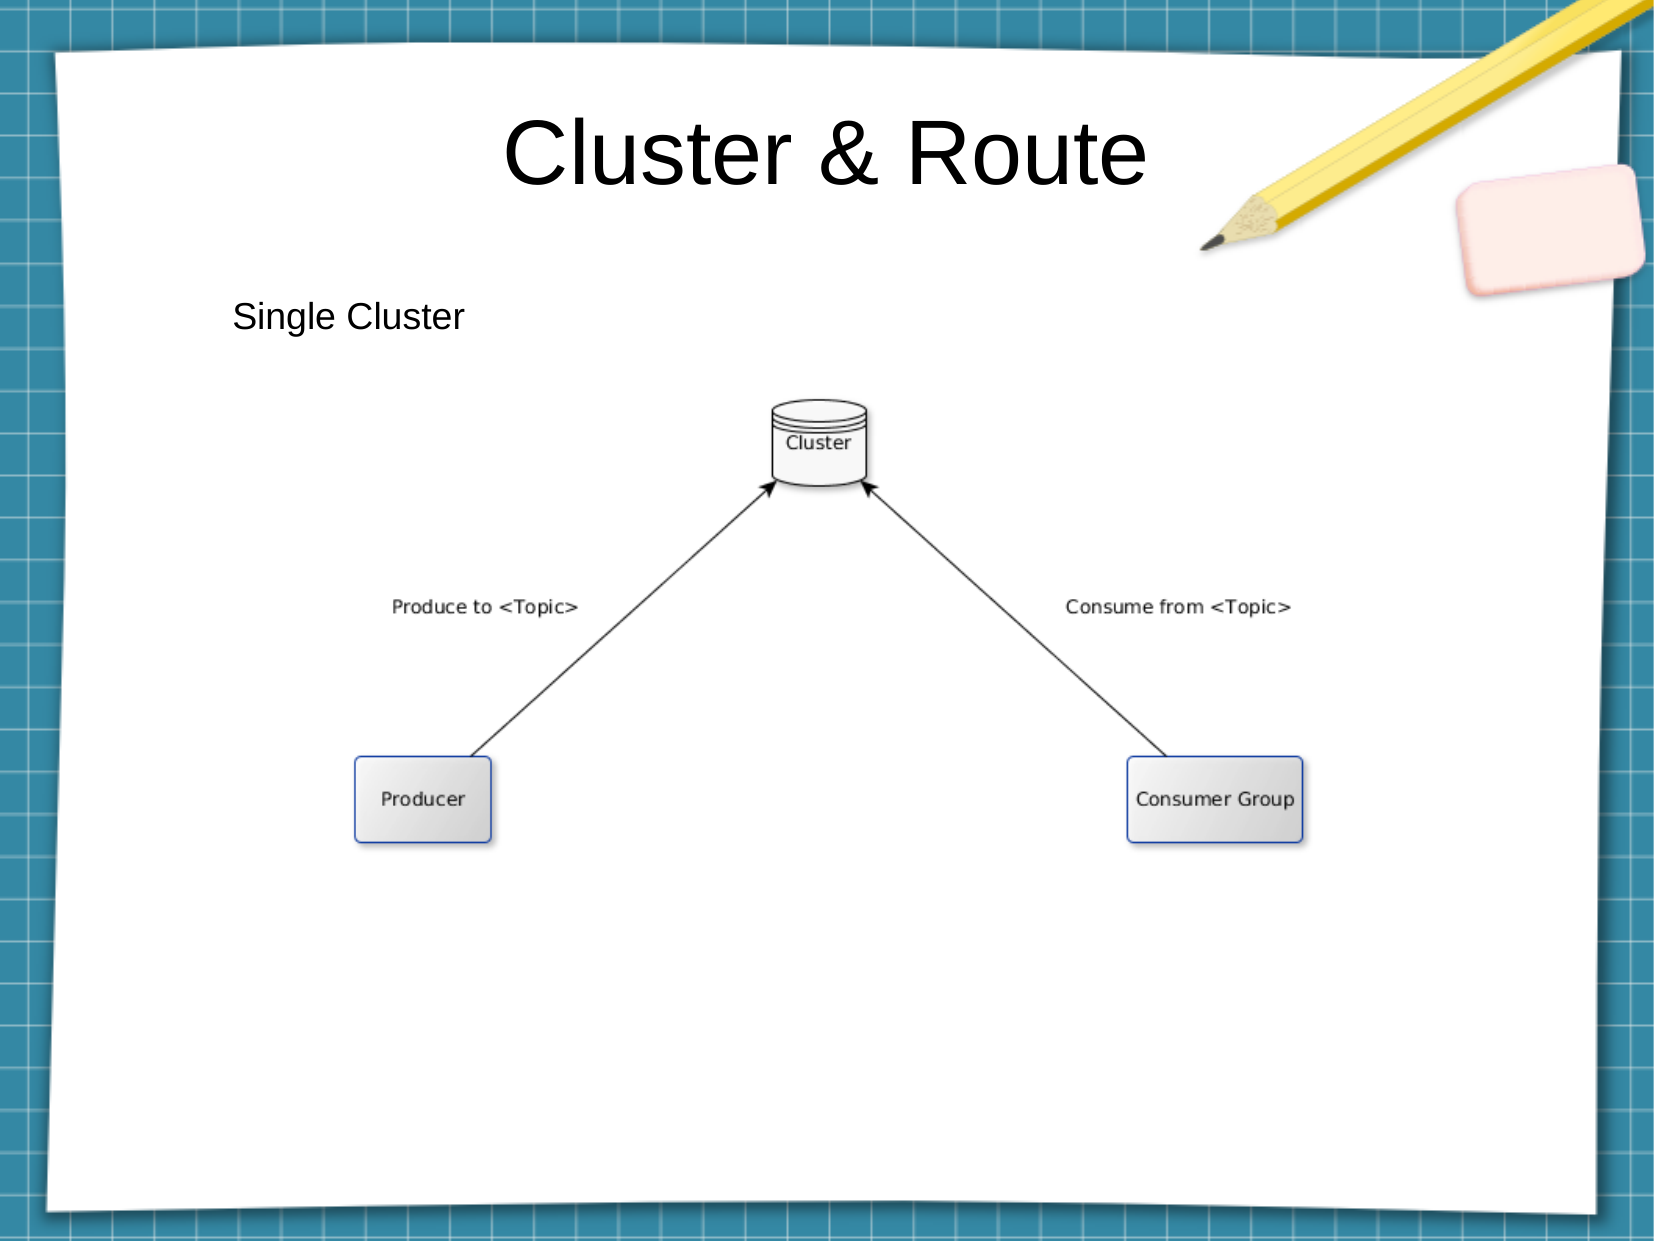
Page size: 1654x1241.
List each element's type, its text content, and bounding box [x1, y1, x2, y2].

title Cluster & Route [82, 49, 1571, 257]
text_box Single Cluster [217, 288, 481, 346]
list [82, 290, 1571, 1010]
picture [0, 0, 1654, 1241]
